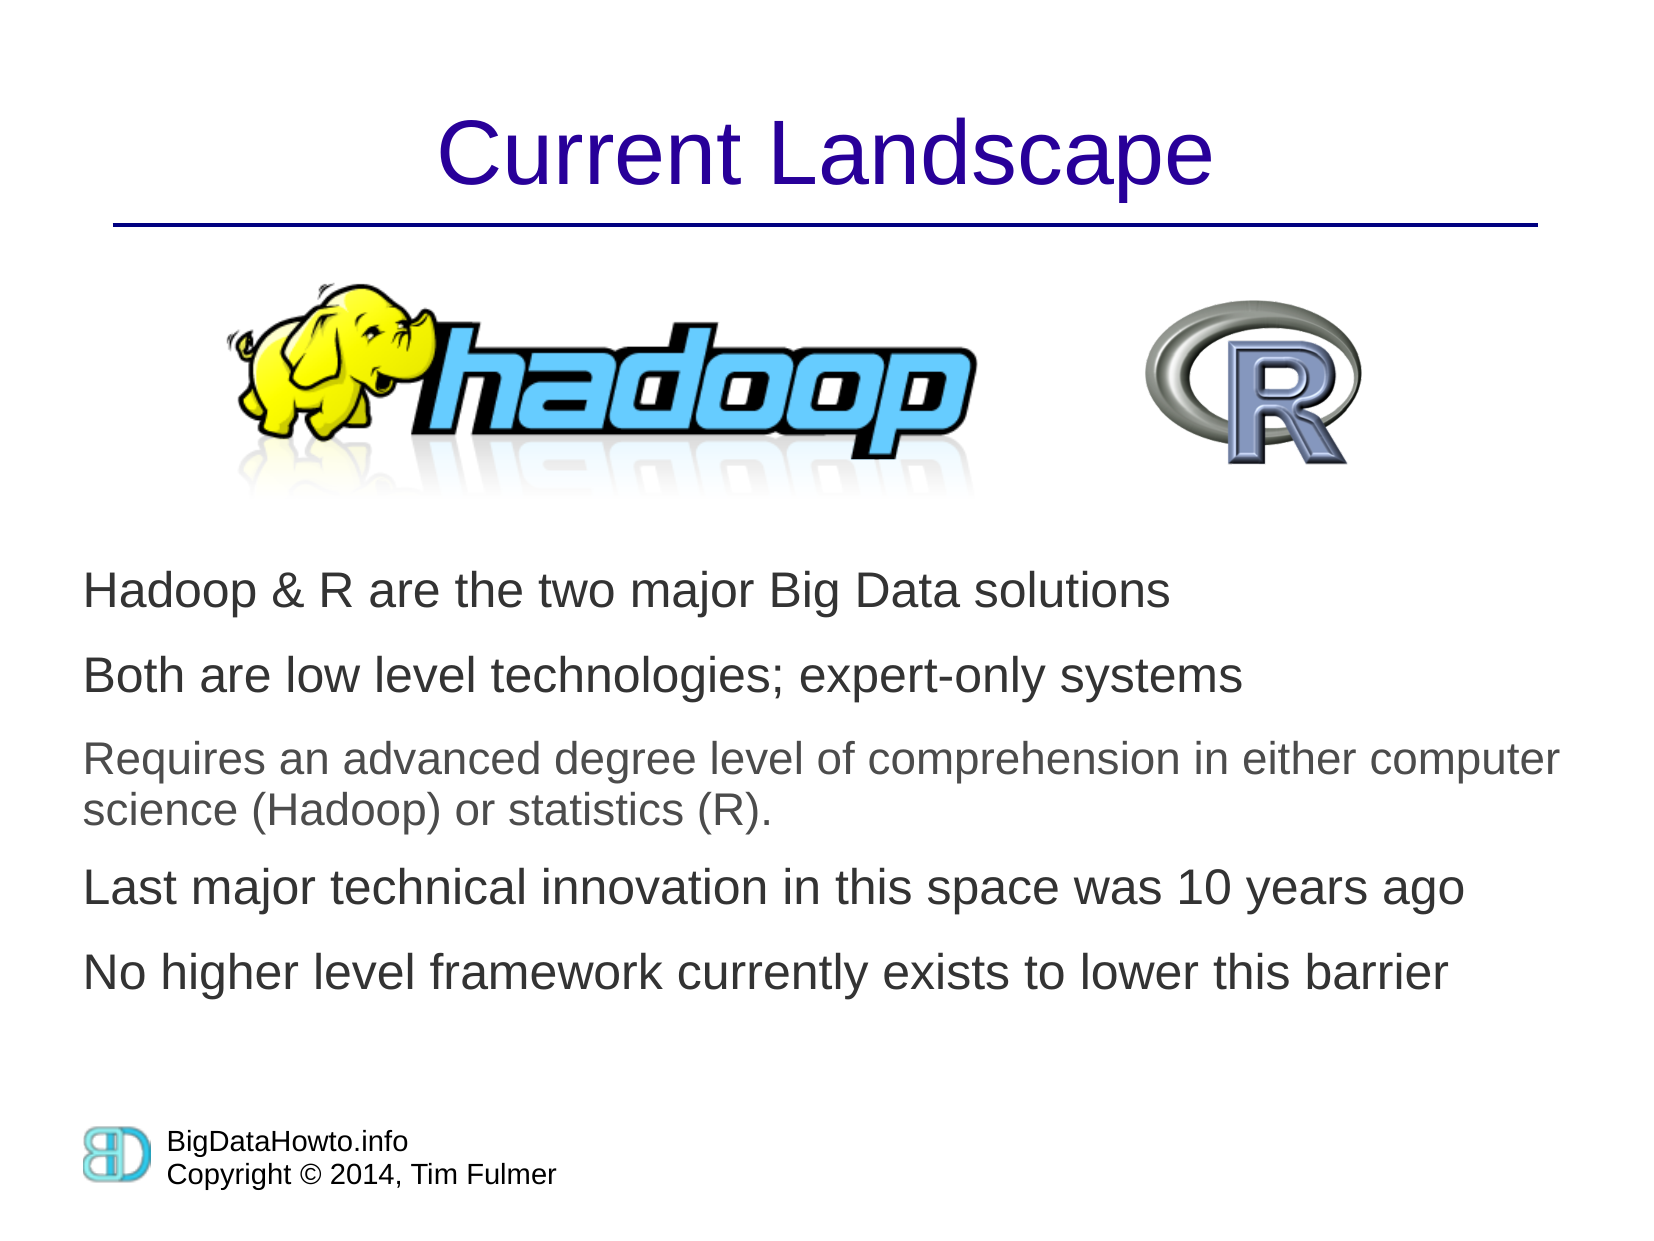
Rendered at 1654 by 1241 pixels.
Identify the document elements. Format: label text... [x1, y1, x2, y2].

list Hadoop & R are the two major Big Data solutions Both are low level technologies; expert-only systems Requires an advanced degree level of comprehension in either computer science (Hadoop) or statistics (R). Last major technical innovation in this space was 10 years ago No higher level framework currently exists to lower this barrier [82, 562, 1571, 1109]
picture [219, 214, 1003, 563]
picture [83, 1121, 151, 1189]
picture [1144, 299, 1362, 465]
title Current Landscape [82, 49, 1571, 257]
